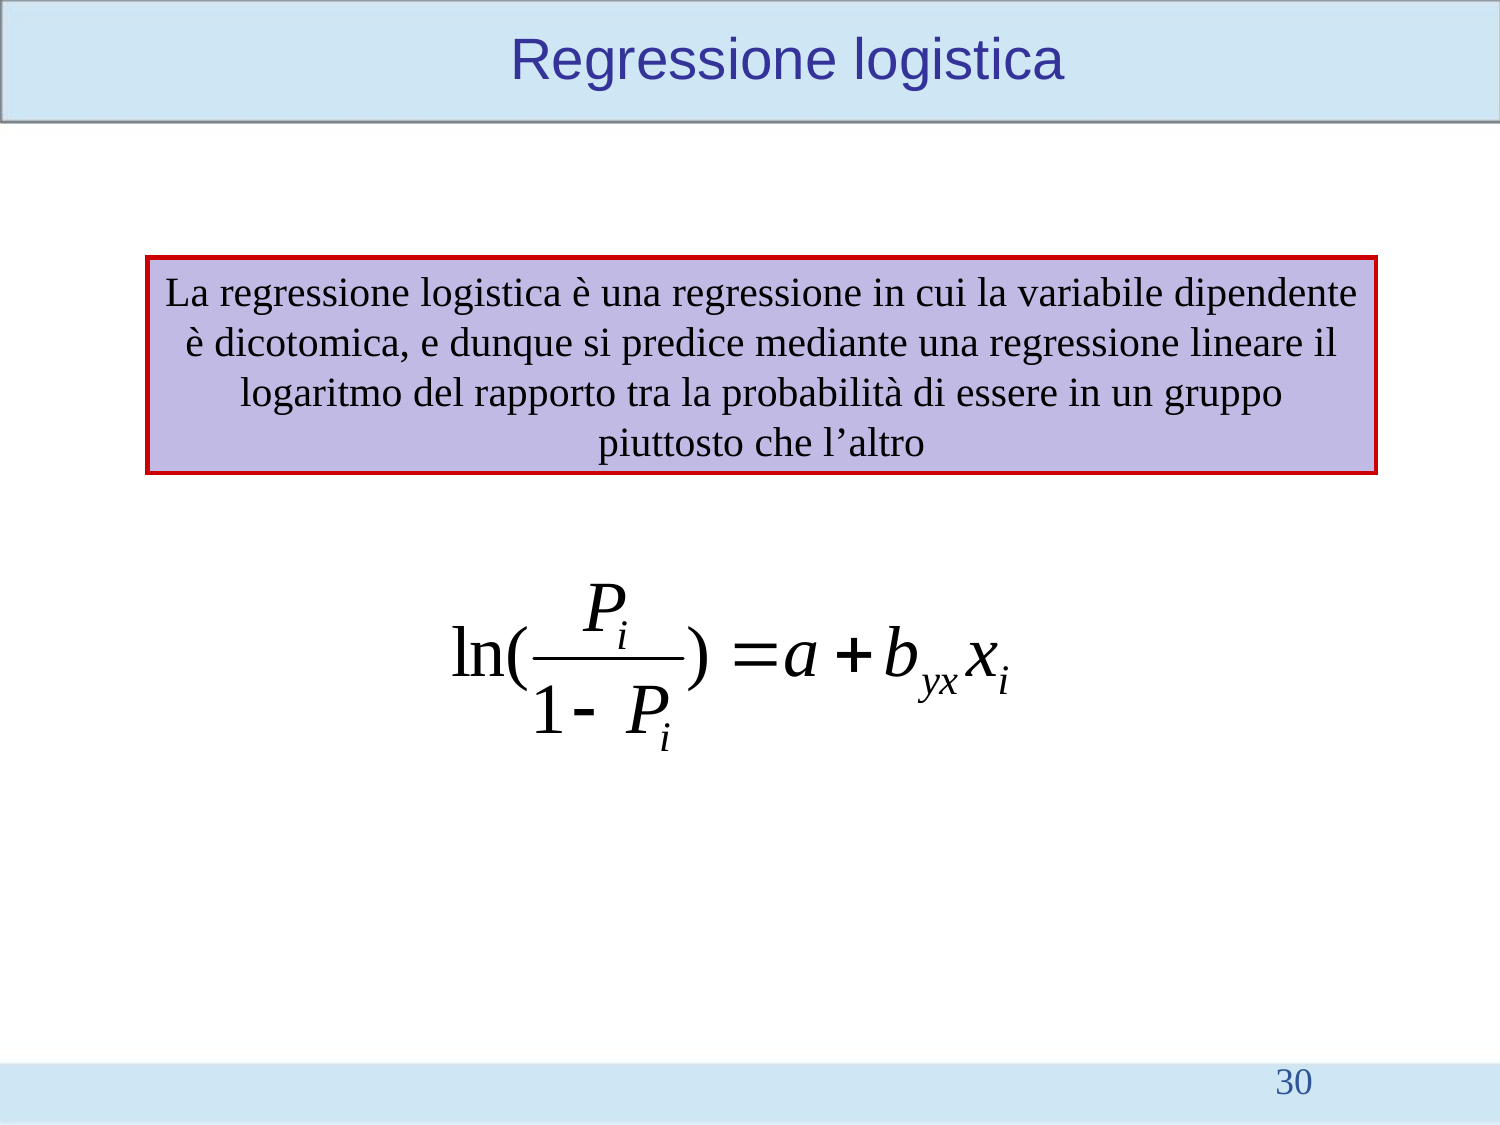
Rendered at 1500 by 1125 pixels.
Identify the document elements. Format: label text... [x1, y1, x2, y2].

title Regressione logistica [113, 0, 1463, 158]
picture [0, 0, 1500, 1125]
chart [442, 562, 1027, 769]
text_box La regressione logistica è una regressione in cui la variabile dipendente è dicotomica, e dunque si predice mediante una regressione lineare il logaritmo del rapporto tra la probabilità di essere in un gruppo piuttosto che l’altro [147, 257, 1377, 474]
